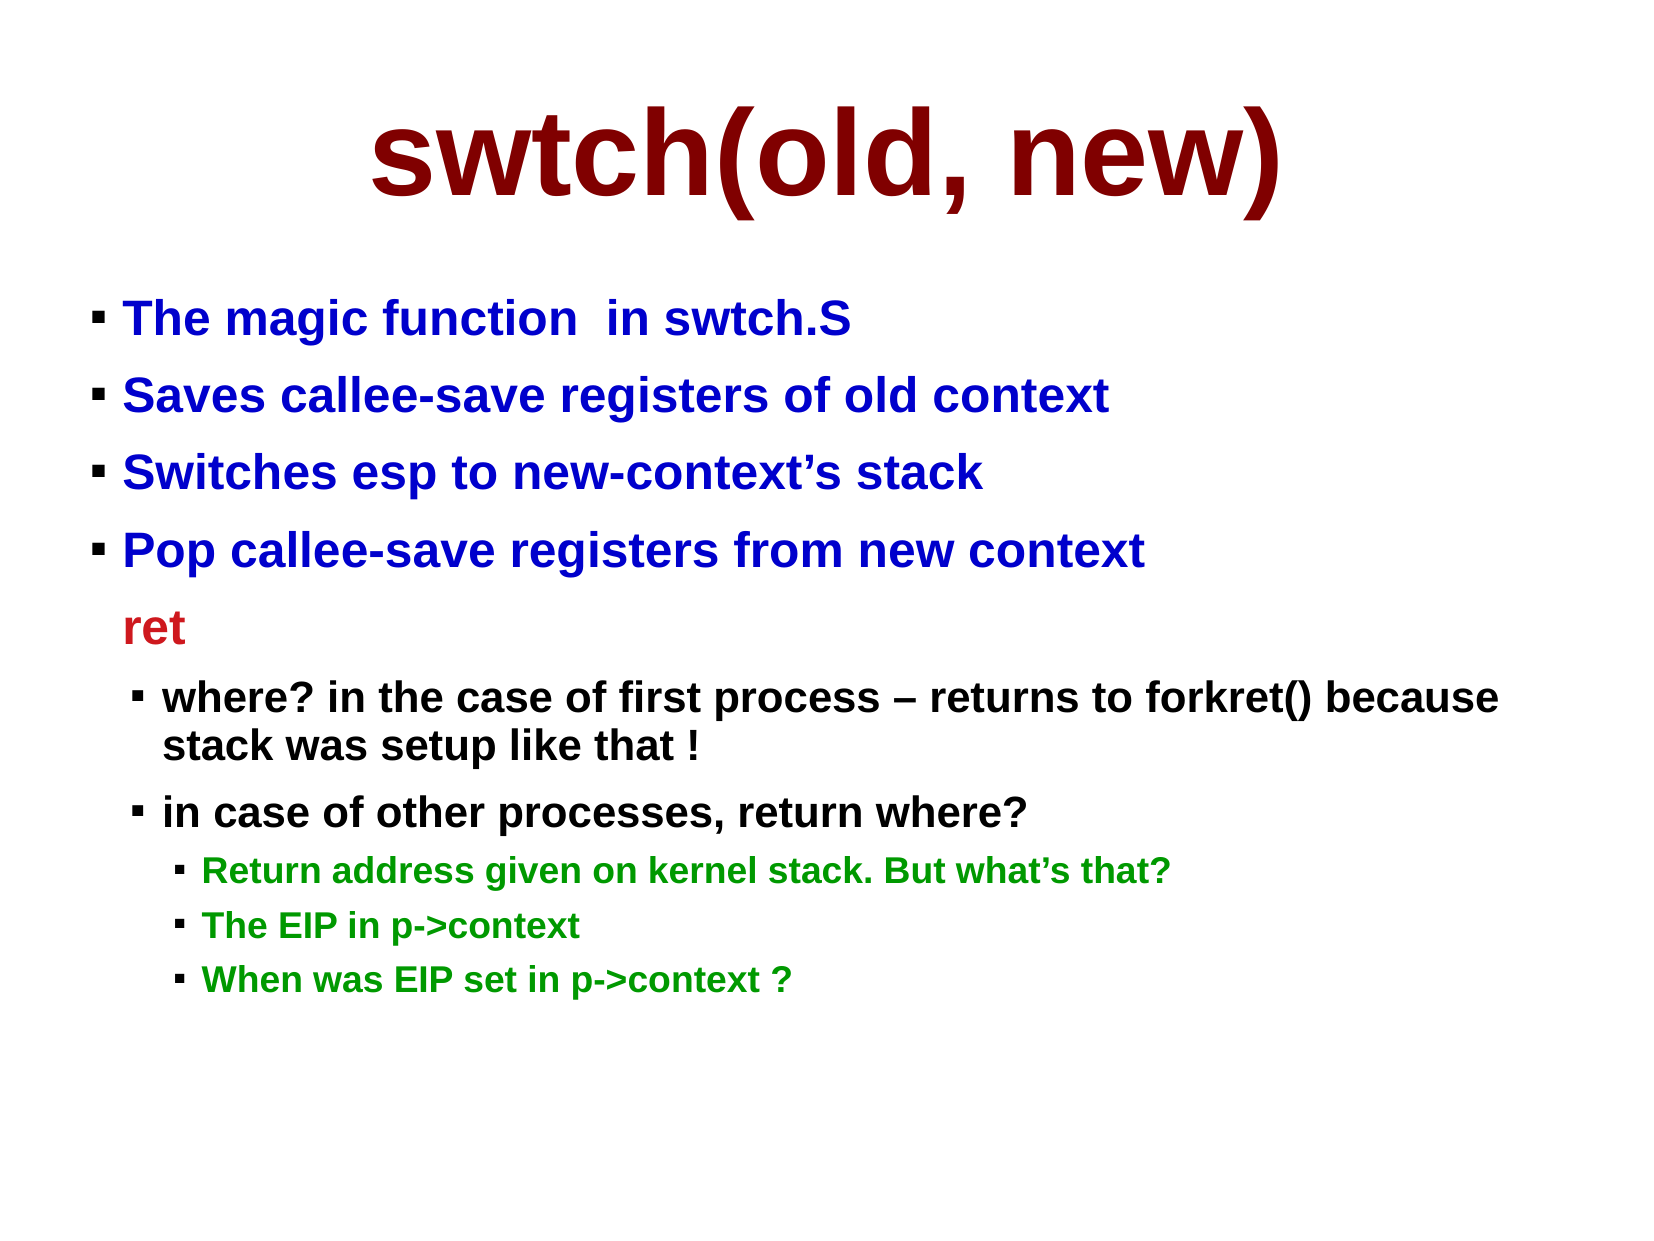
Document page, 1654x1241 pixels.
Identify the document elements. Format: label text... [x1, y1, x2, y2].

title swtch(old, new) [82, 49, 1571, 257]
list The magic function in swtch.S Saves callee-save registers of old context Switches esp to new-context’s stack Pop callee-save registers from new context ret where? in the case of first process – returns to forkret() because stack was setup like that ! in case of other processes, return where? Return address given on kernel stack. But what’s that? The EIP in p->context When was EIP set in p->context ? [82, 290, 1571, 1010]
